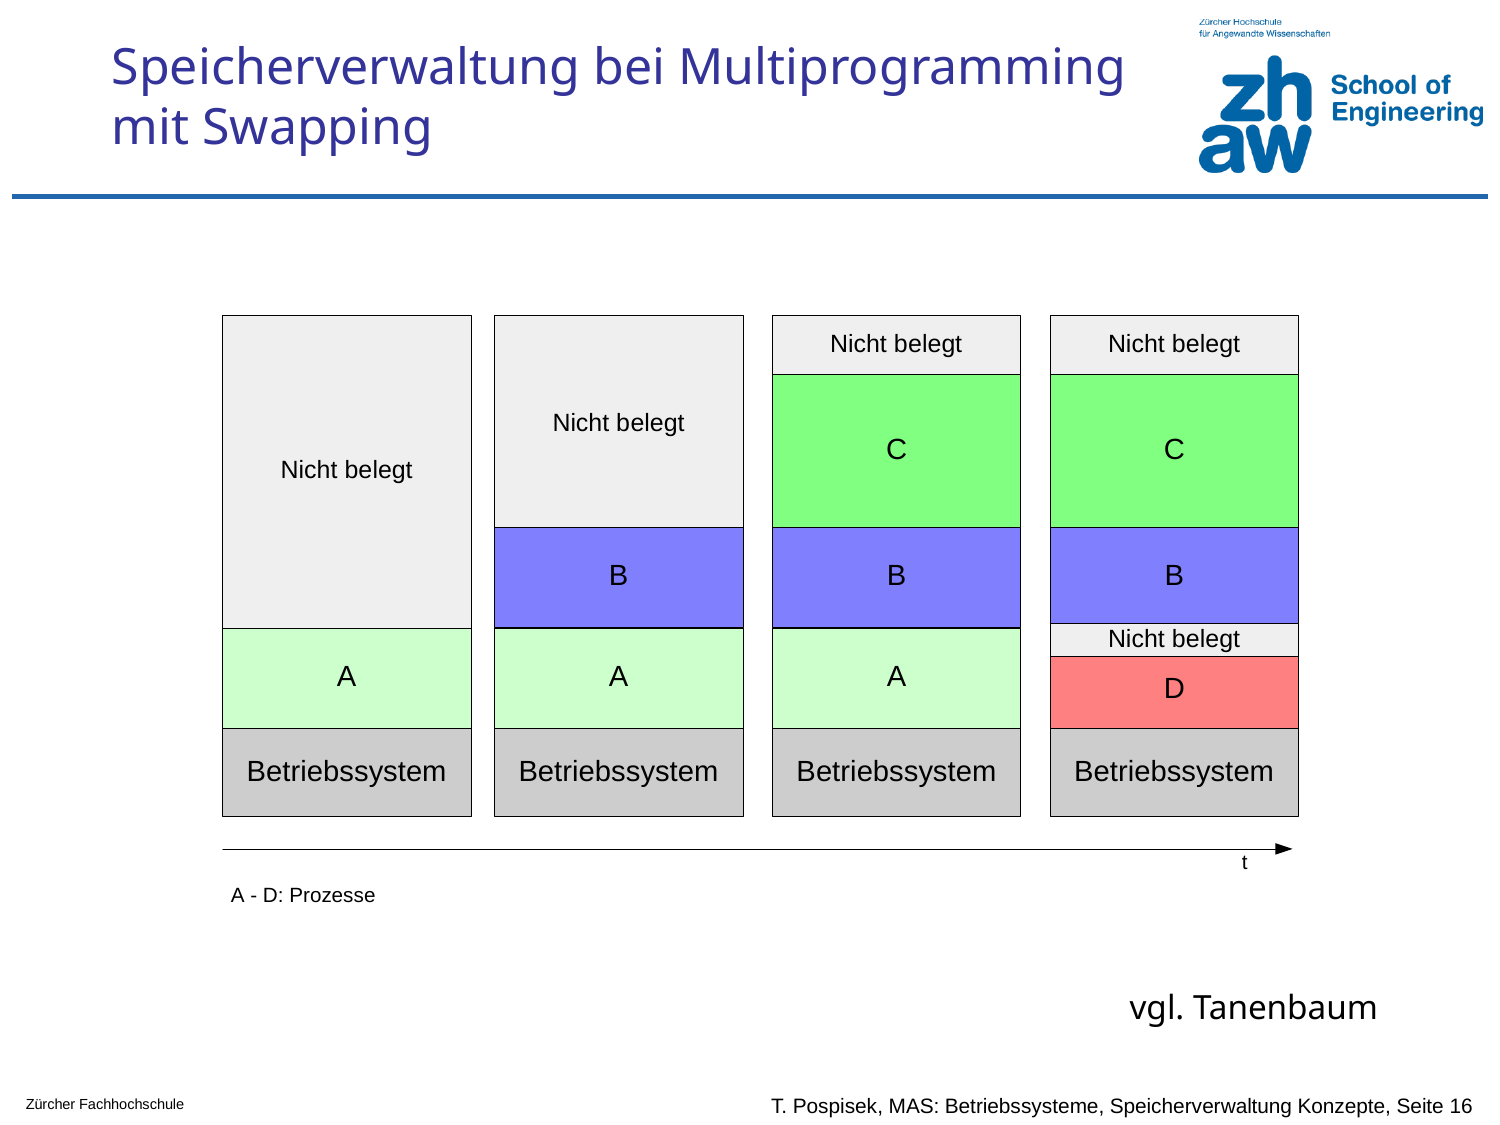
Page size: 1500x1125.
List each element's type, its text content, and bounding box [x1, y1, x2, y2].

text_box vgl. Tanenbaum [1114, 983, 1394, 1035]
title Speicherverwaltung bei Multiprogramming mit Swapping [96, 50, 1146, 163]
picture [1199, 19, 1483, 173]
picture [202, 312, 1311, 926]
